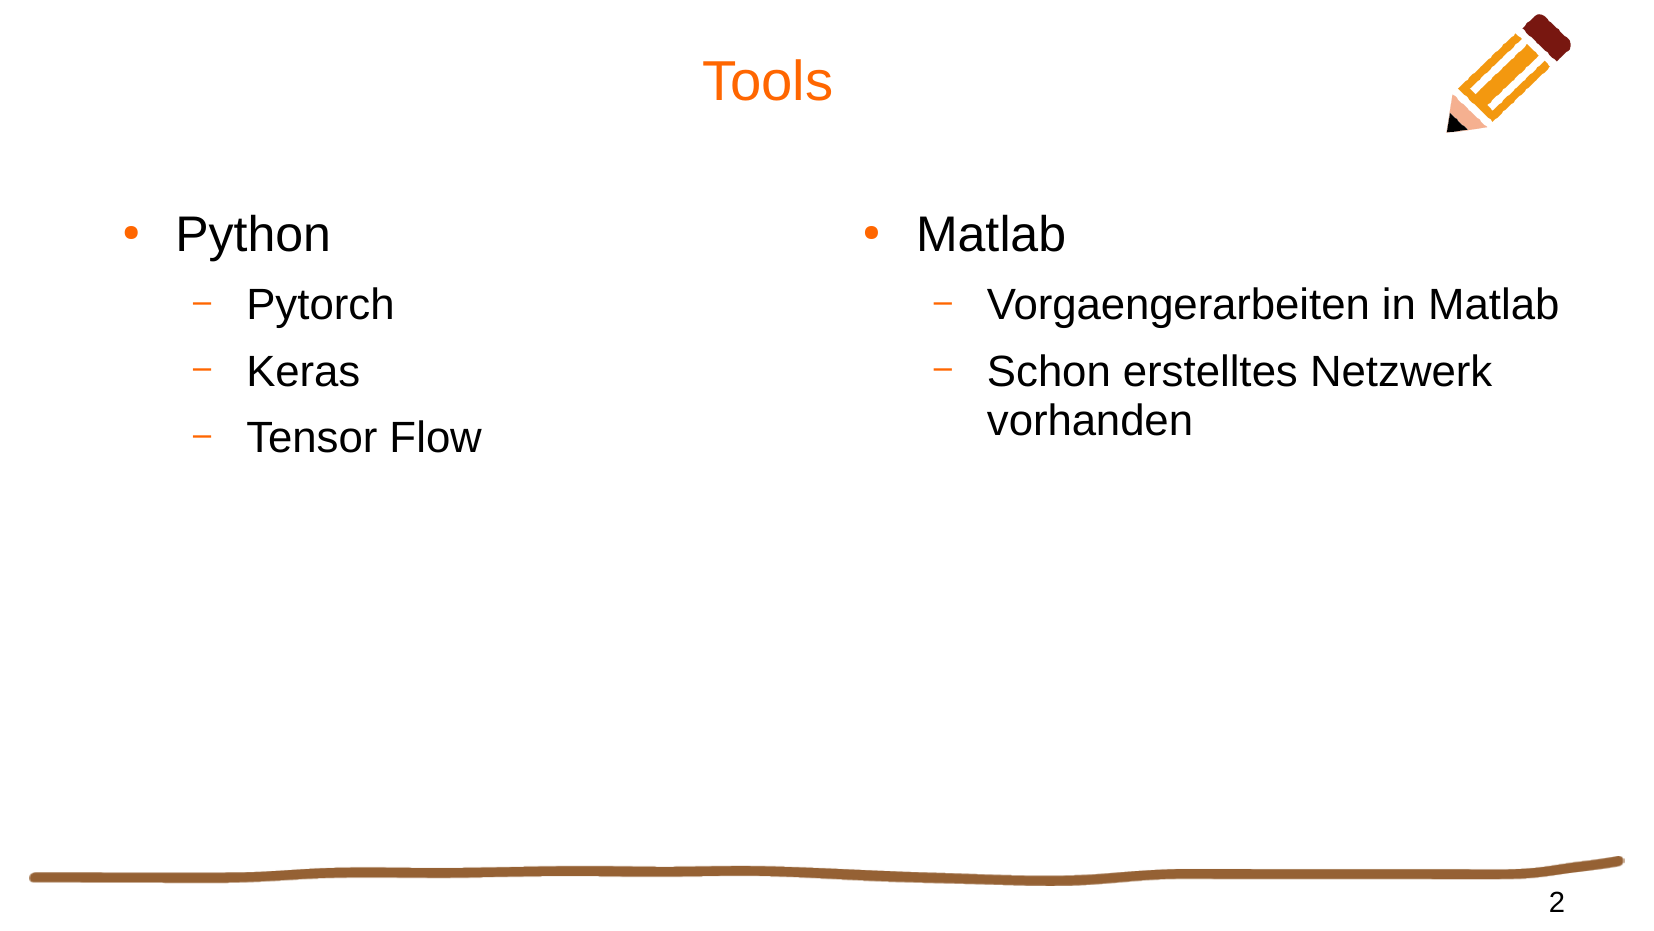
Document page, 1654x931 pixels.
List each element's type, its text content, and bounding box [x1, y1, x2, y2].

title Tools [88, 29, 1447, 133]
picture [1446, 14, 1571, 133]
picture [29, 856, 1625, 886]
list Matlab Vorgaengerarbeiten in Matlab Schon erstelltes Netzwerk vorhanden [845, 206, 1566, 857]
list Python Pytorch Keras Tensor Flow [104, 206, 826, 857]
